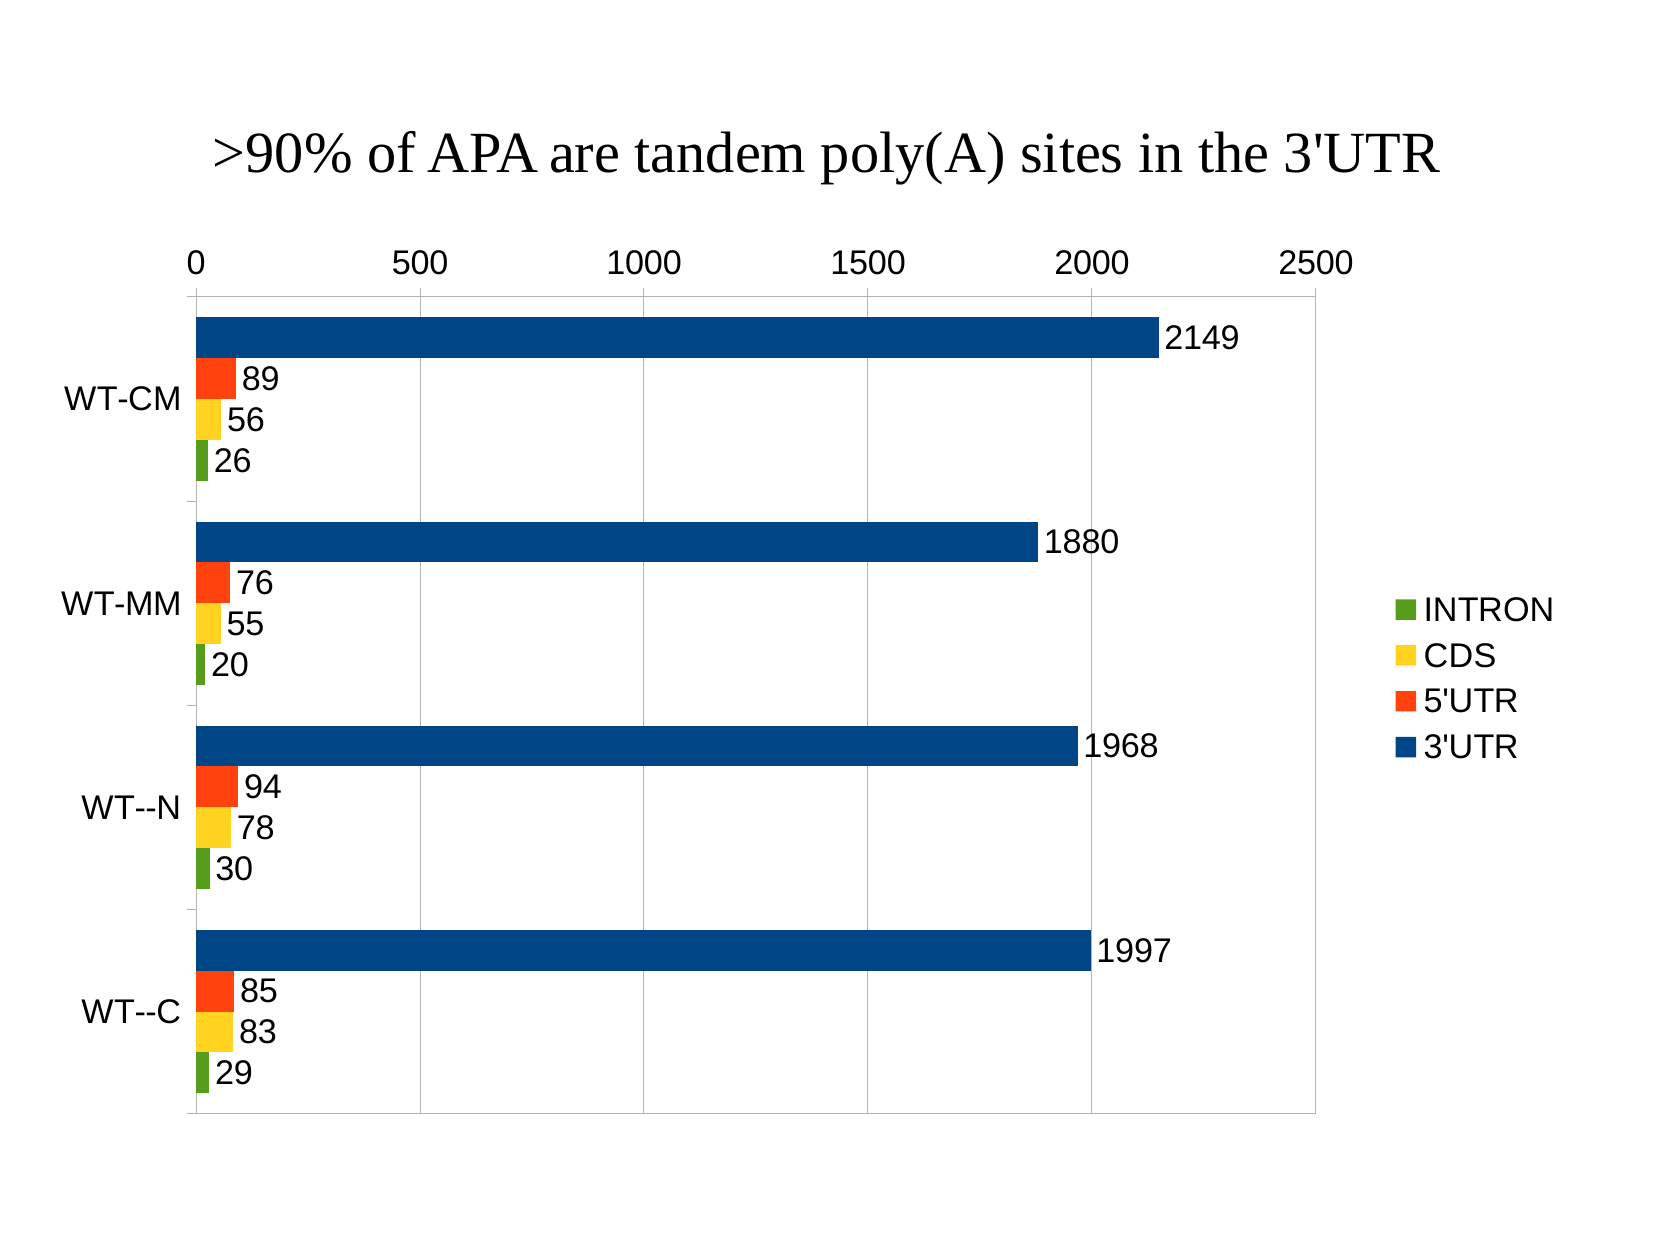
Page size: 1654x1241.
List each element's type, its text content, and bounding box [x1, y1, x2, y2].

title >90% of APA are tandem poly(A) sites in the 3'UTR [82, 49, 1571, 225]
chart [30, 225, 1579, 1132]
